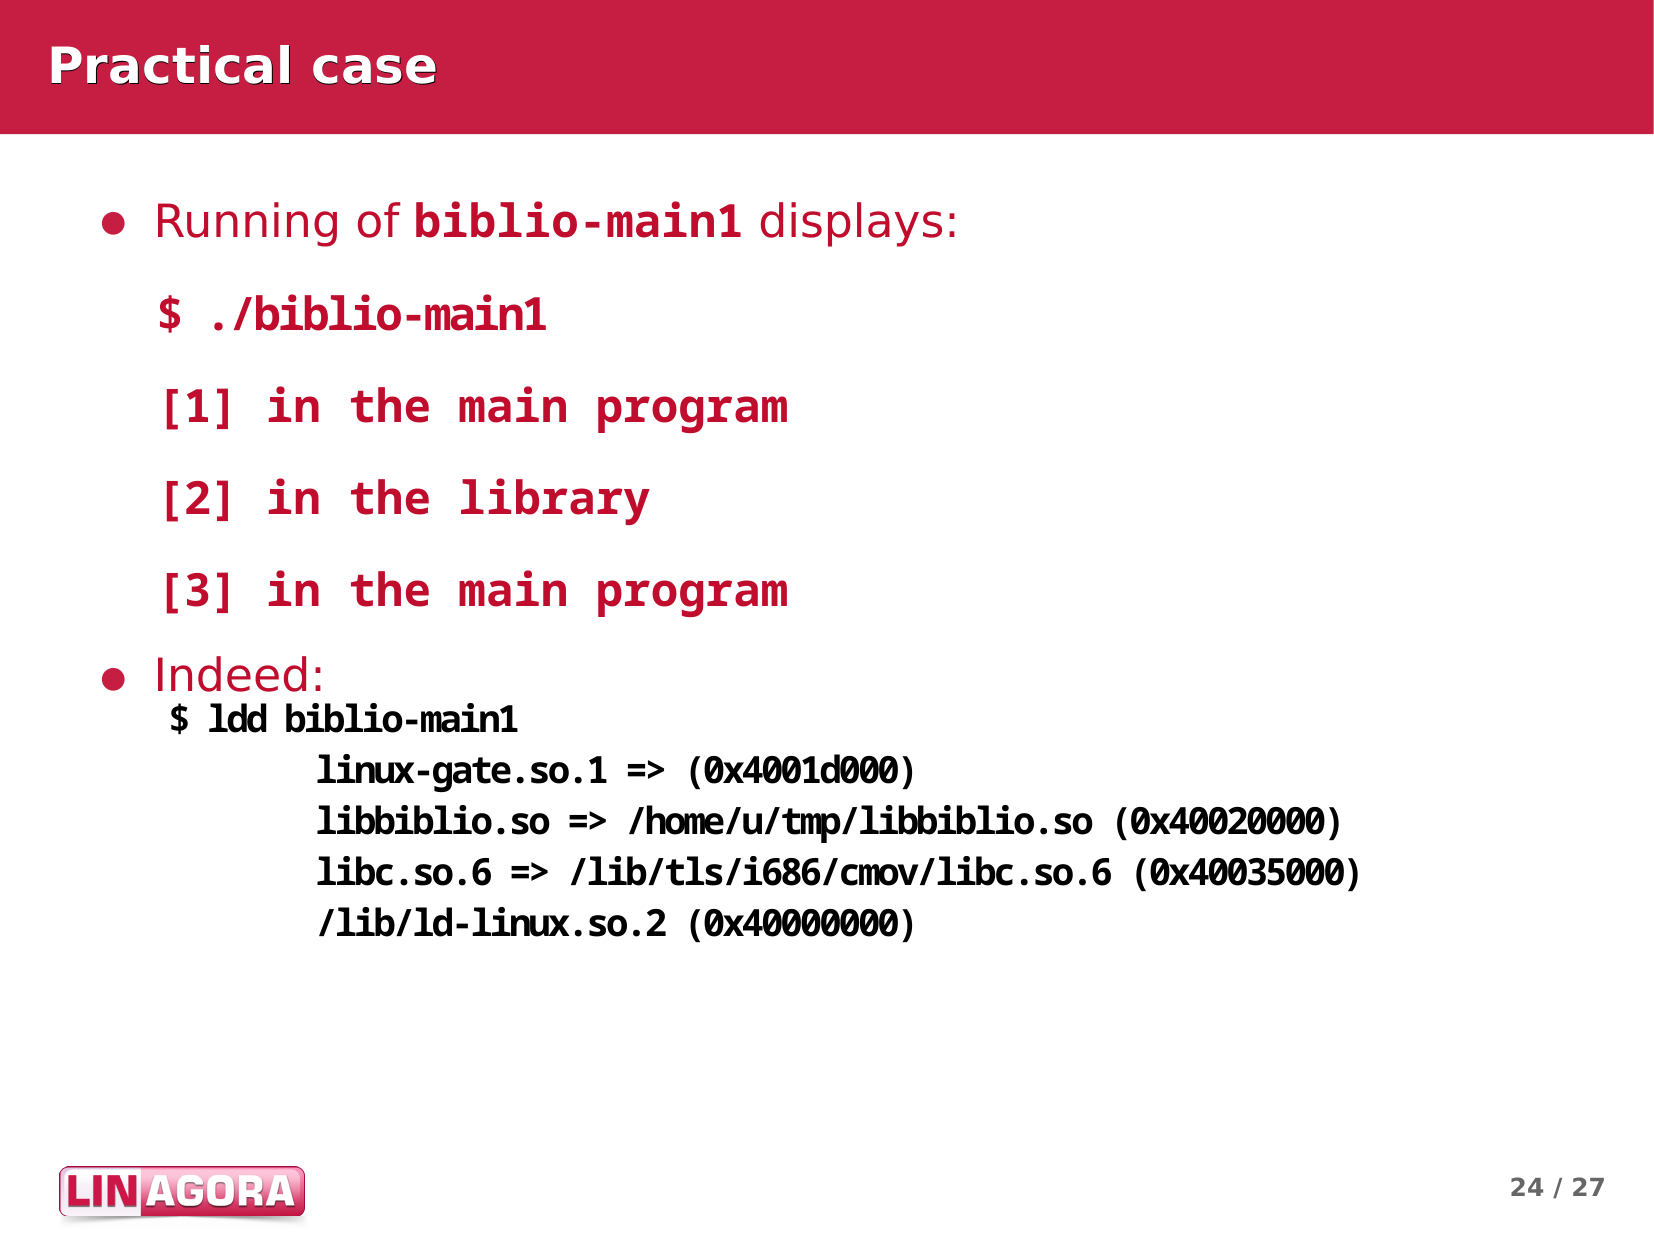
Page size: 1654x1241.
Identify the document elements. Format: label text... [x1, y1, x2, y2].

list Running of biblio-main1 displays: $ ./biblio-main1 [1] in the main program [2] in the library [3] in the main program Indeed: [82, 188, 1571, 1134]
picture [59, 1166, 308, 1229]
text_box $ ldd biblio-main1 linux-gate.so.1 => (0x4001d000) libbiblio.so => /home/u/tmp/libbiblio.so (0x40020000) libc.so.6 => /lib/tls/i686/cmov/libc.so.6 (0x40035000) /lib/ld-linux.so.2 (0x40000000) [153, 684, 1406, 888]
title Practical case [47, 7, 1624, 126]
